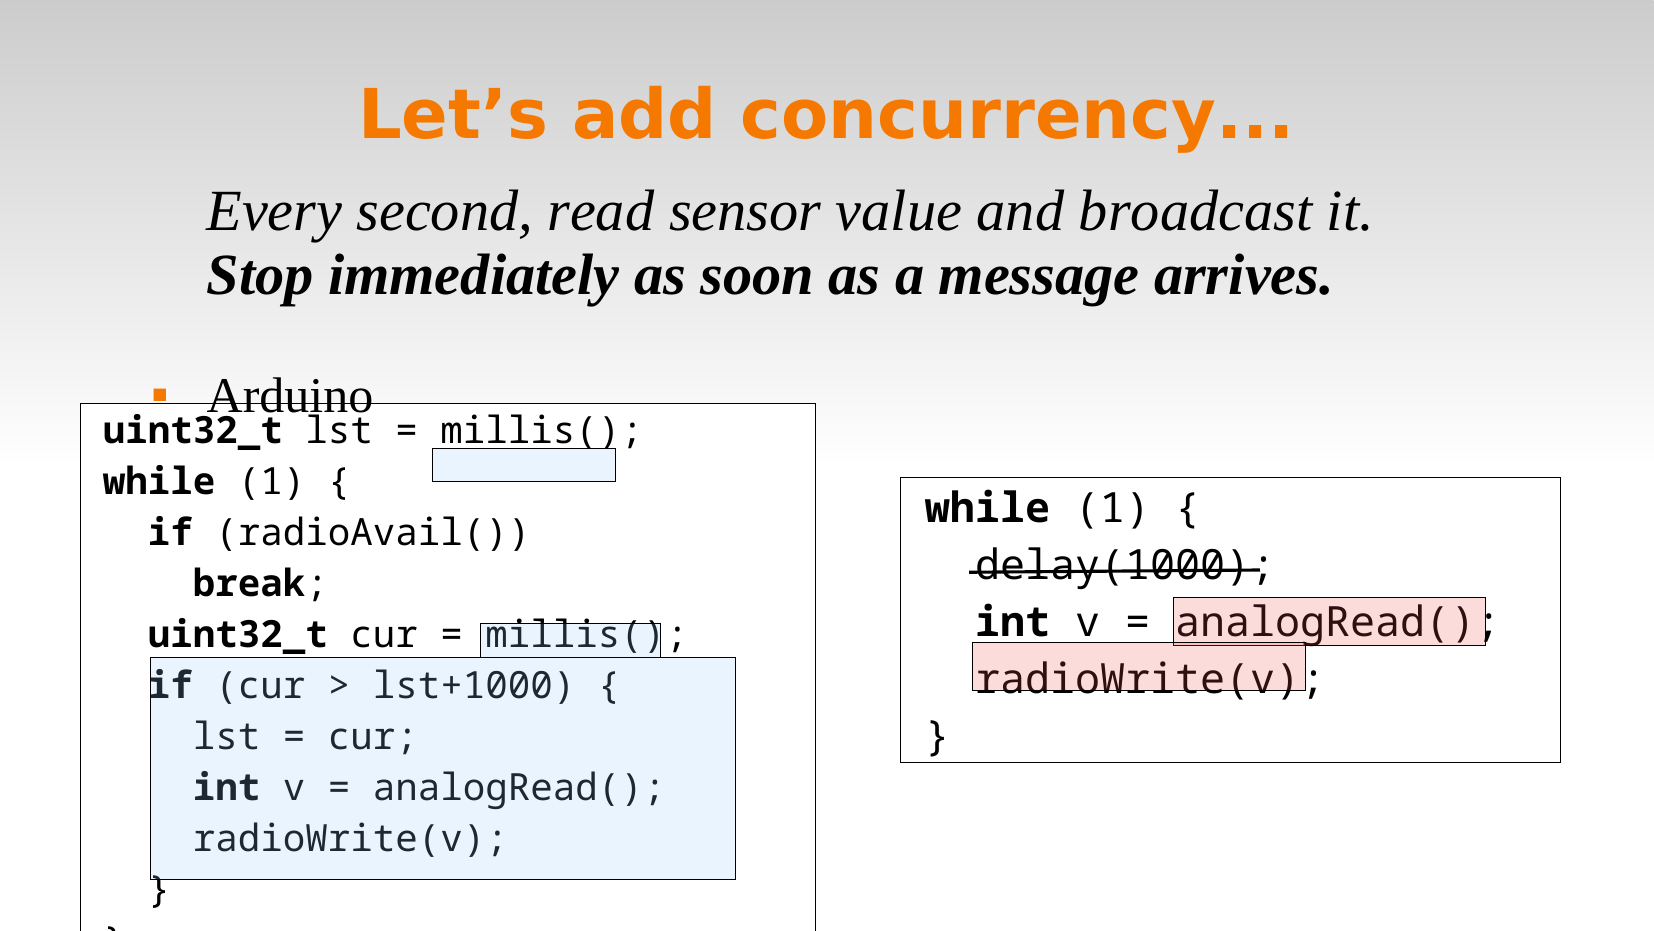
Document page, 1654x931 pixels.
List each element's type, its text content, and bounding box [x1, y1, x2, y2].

text_box [432, 448, 616, 482]
title Let’s add concurrency... [82, 37, 1571, 193]
list Arduino [82, 368, 809, 851]
text_box [972, 597, 1486, 691]
text_box [480, 623, 661, 658]
text_box while (1) { delay(1000); int v = analogRead(); radioWrite(v); } [900, 499, 1561, 742]
text_box uint32_t lst = millis(); while (1) { if (radioAvail()) break; uint32_t cur = millis(); if (cur > lst+1000) { lst = cur; int v = analogRead(); radioWrite(v); } } [80, 444, 816, 924]
list Every second, read sensor value and broadcast it. Stop immediately as soon as a message arrives. [82, 177, 1538, 338]
text_box [150, 851, 736, 880]
